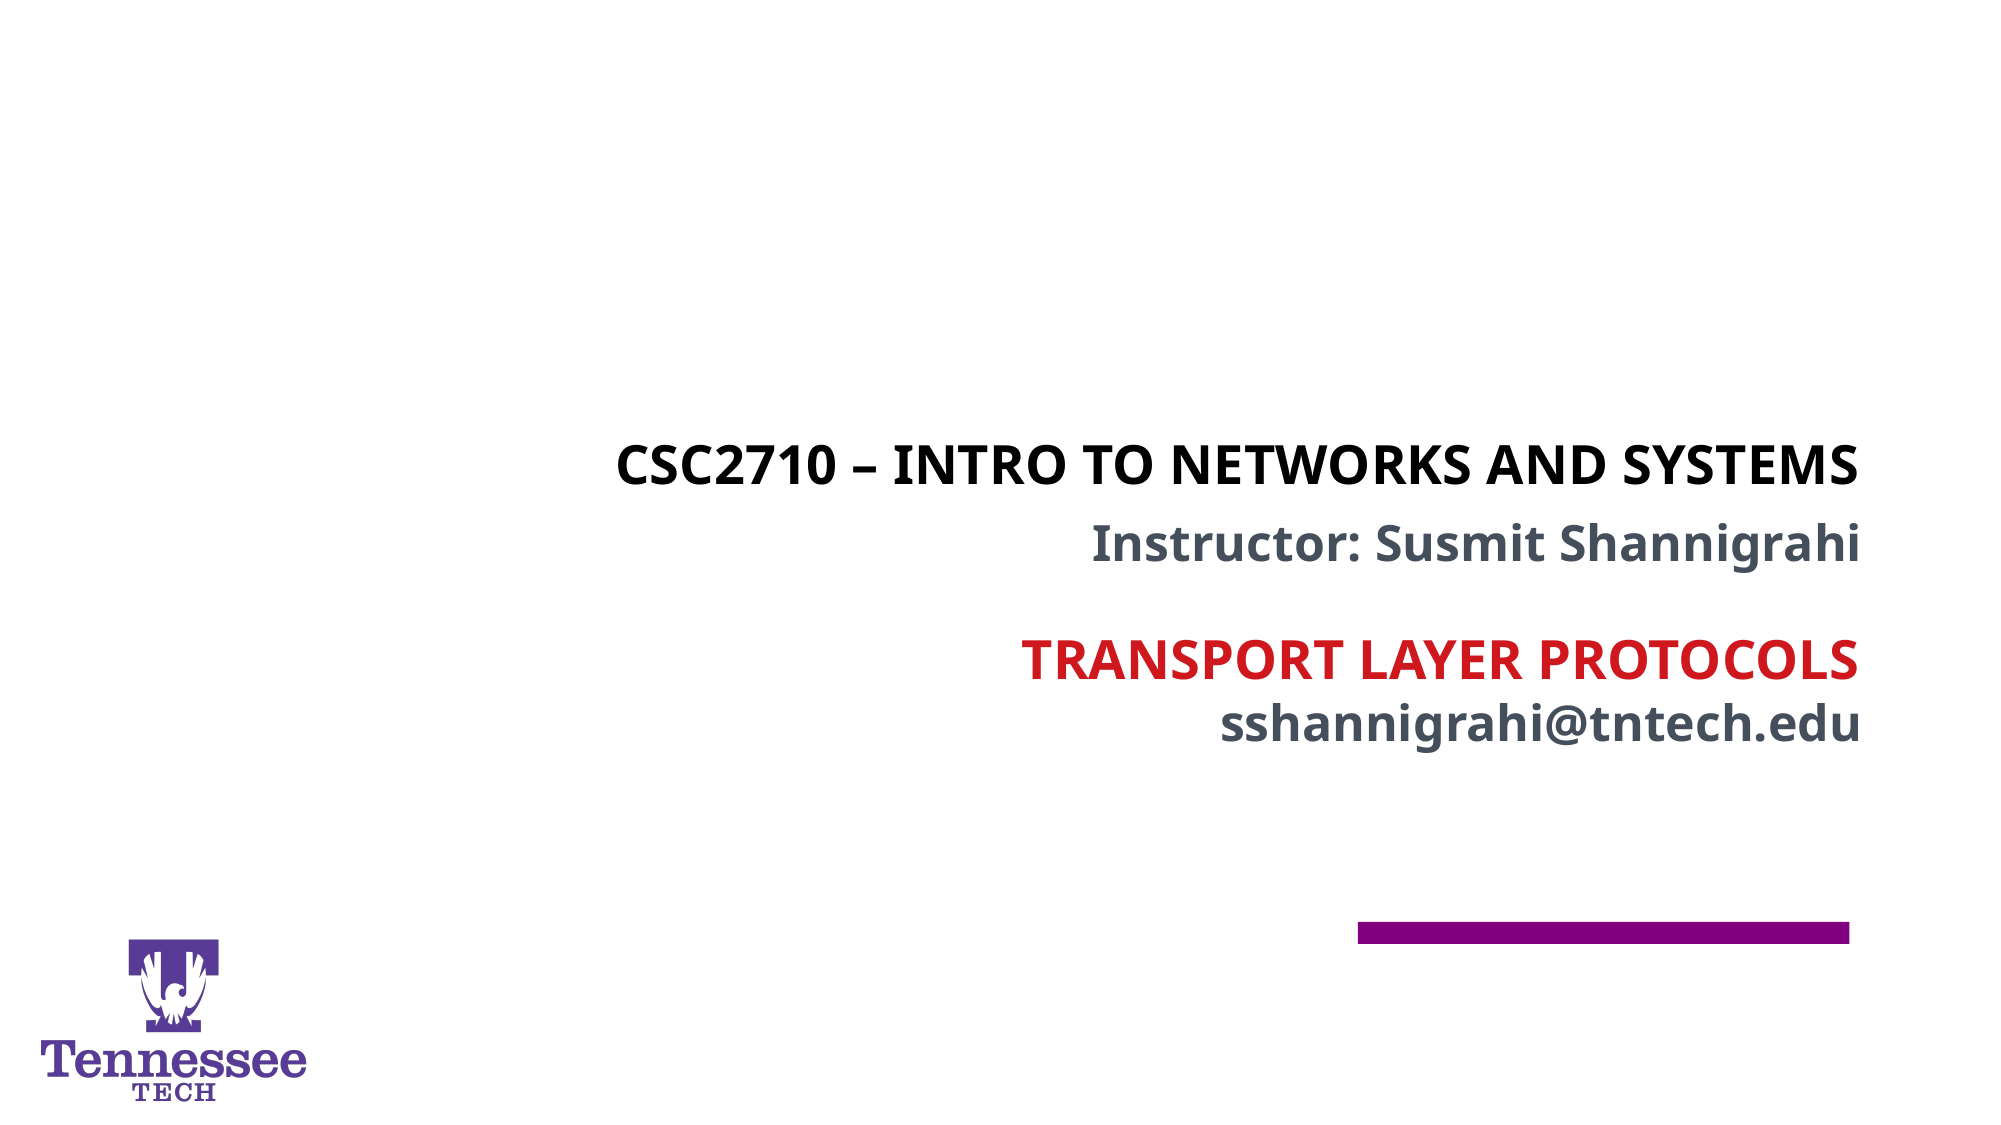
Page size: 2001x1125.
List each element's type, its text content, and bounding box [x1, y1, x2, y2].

text_box CSC2710 – Intro to Networks and systems Transport layer protocols [30, 404, 1875, 706]
text_box Instructor: Susmit Shannigrahi sshannigrahi@tntech.edu [462, 886, 1877, 1075]
picture [16, 914, 331, 1122]
